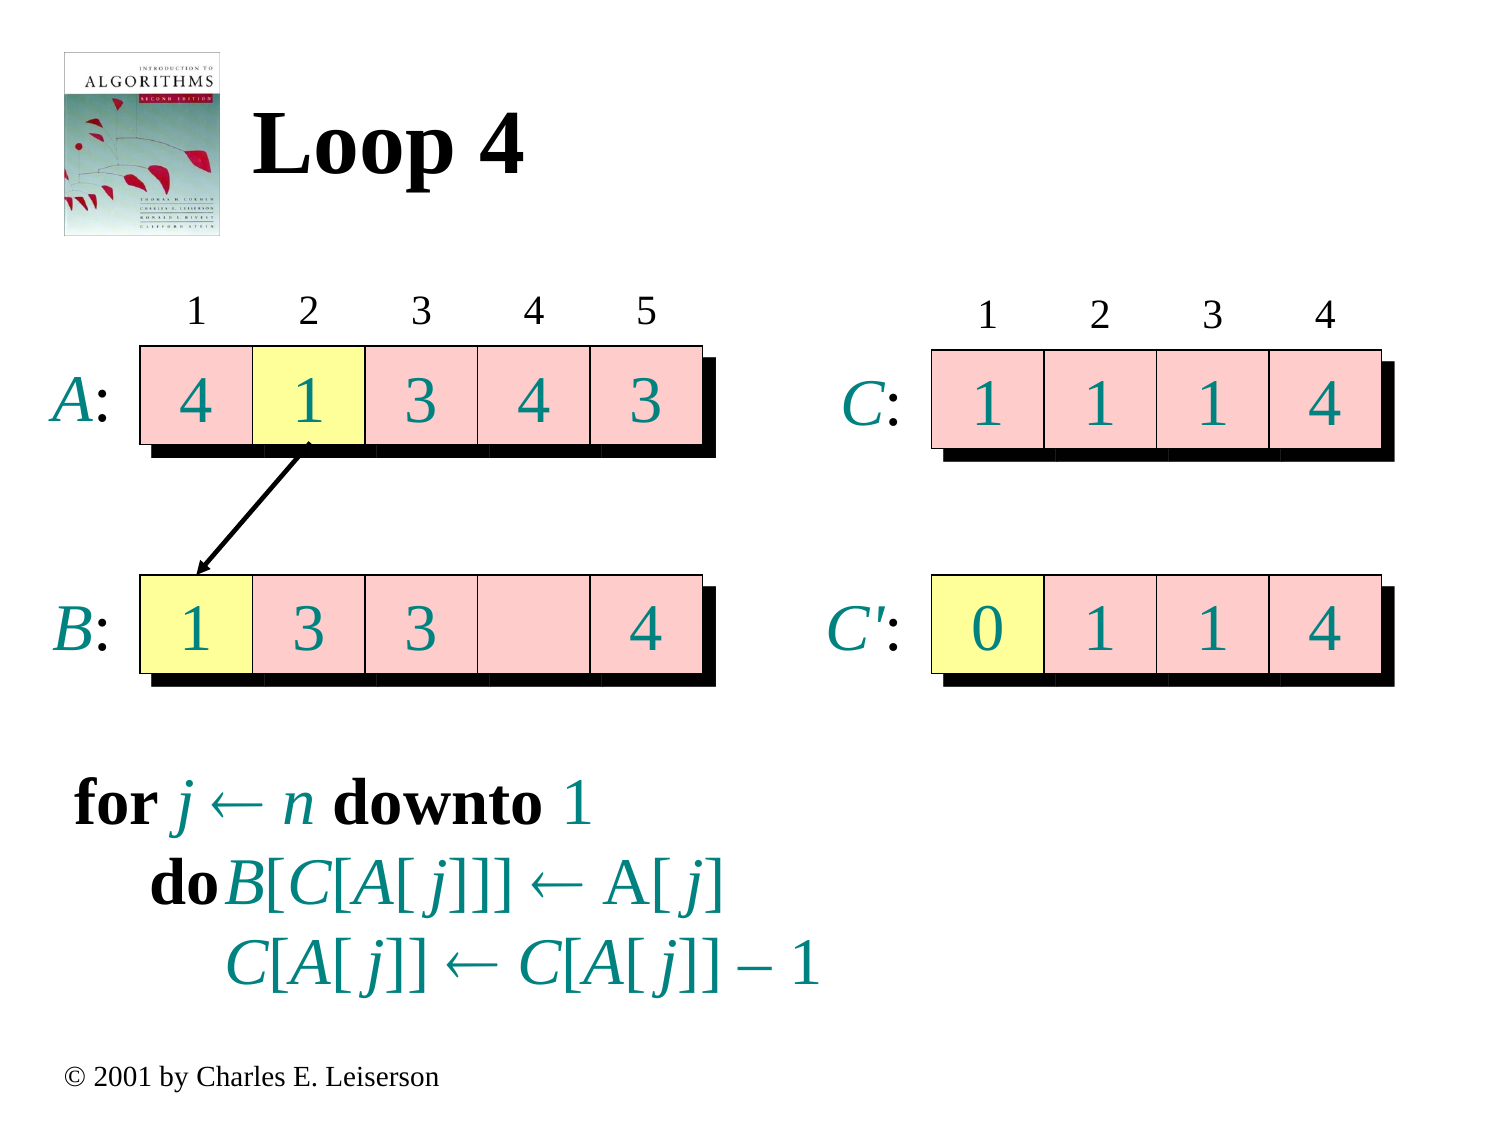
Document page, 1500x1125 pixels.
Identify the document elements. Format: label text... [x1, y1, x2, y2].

text_box 0 [931, 574, 1043, 674]
text_box 4 [477, 346, 590, 445]
text_box for j  n downto 1 do B[C[A[ j]]]  A[ j] C[A[ j]]  C[A[ j]] – 1 [59, 749, 1441, 1006]
text_box 3 [590, 346, 703, 445]
text_box 1 [140, 574, 252, 674]
text_box 3 [365, 574, 477, 674]
text_box 1 [252, 346, 365, 445]
text_box 1 [1043, 349, 1156, 449]
text_box 4 [590, 574, 703, 674]
text_box 1 [931, 349, 1043, 449]
text_box 3 [396, 275, 447, 341]
text_box 1 [1043, 574, 1156, 674]
text_box 4 [140, 346, 252, 445]
picture [64, 52, 220, 236]
text_box 4 [508, 275, 560, 341]
text_box 2 [1075, 278, 1126, 345]
text_box 1 [1156, 349, 1268, 449]
text_box 3 [365, 346, 477, 445]
text_box 2 [283, 275, 335, 341]
text_box 1 [171, 275, 222, 341]
text_box A: [37, 347, 127, 444]
text_box 4 [1268, 574, 1382, 674]
text_box 3 [1187, 278, 1239, 345]
text_box 1 [962, 278, 1014, 345]
text_box 5 [621, 275, 672, 341]
text_box 3 [252, 574, 365, 674]
text_box 4 [1300, 278, 1351, 345]
text_box [477, 574, 590, 674]
text_box 1 [1156, 574, 1268, 674]
text_box B: [37, 576, 127, 672]
text_box 4 [1268, 349, 1382, 449]
title Loop 4 [237, 49, 1475, 238]
text_box C: [825, 351, 918, 447]
text_box C': [810, 576, 918, 672]
